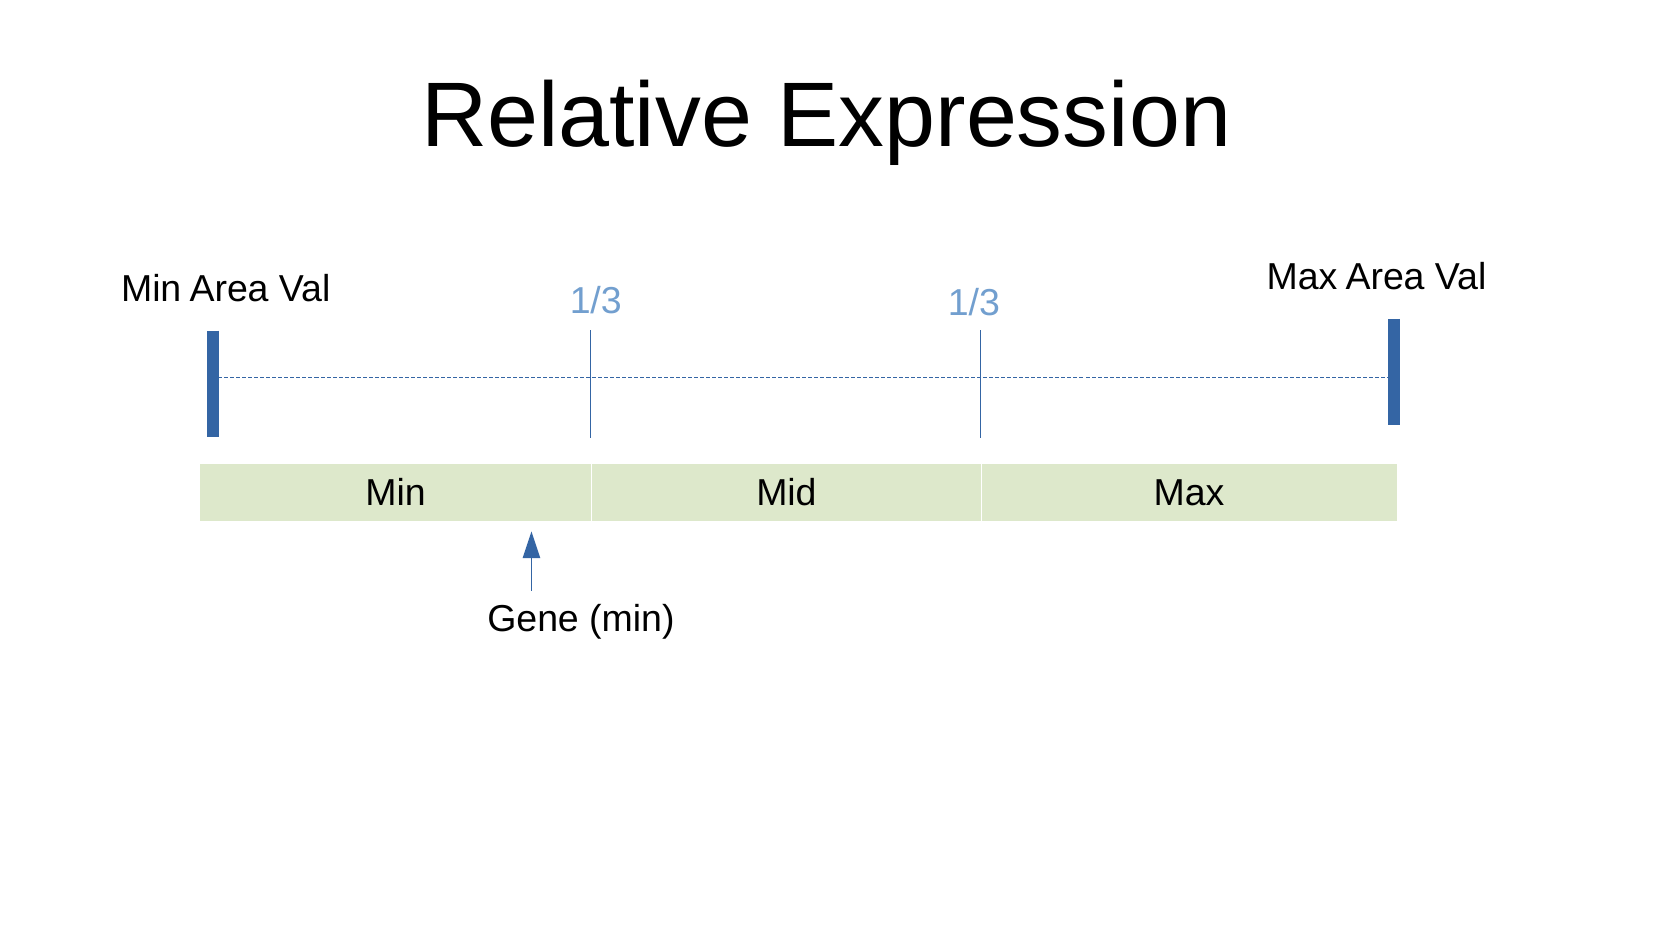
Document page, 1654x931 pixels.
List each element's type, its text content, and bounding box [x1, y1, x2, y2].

table_header Mid [592, 464, 981, 521]
table_header Max [982, 464, 1397, 521]
text_box Min Area Val [106, 259, 414, 331]
table_header Min [200, 464, 591, 521]
text_box 1/3 [555, 272, 650, 331]
text_box 1/3 [933, 273, 1028, 331]
title Relative Expression [82, 37, 1571, 193]
text_box Gene (min) [472, 590, 697, 690]
text_box Max Area Val [1251, 248, 1560, 319]
